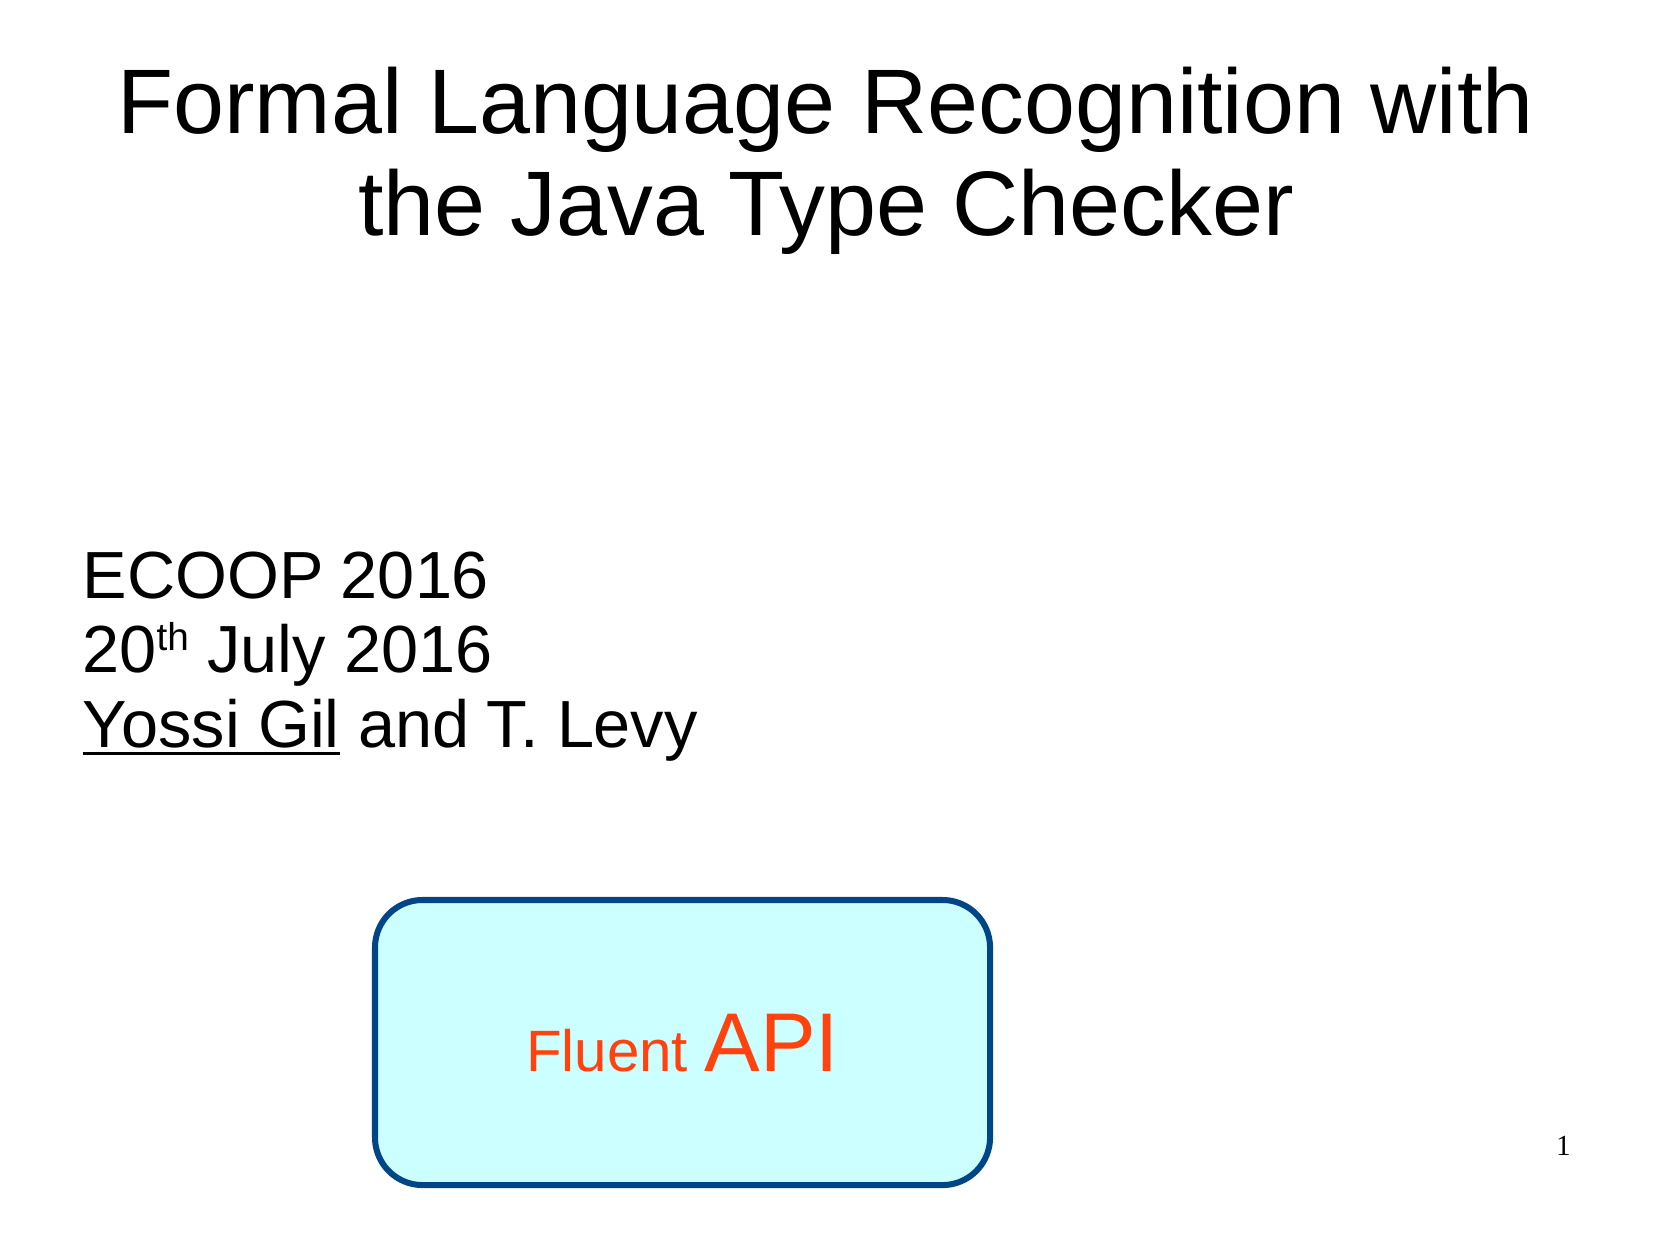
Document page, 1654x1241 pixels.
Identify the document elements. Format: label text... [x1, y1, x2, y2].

title Formal Language Recognition with the Java Type Checker [82, 49, 1571, 257]
subtitle ECOOP 2016 20th July 2016 Yossi Gil and T. Levy [82, 290, 1571, 1010]
text_box Fluent API [375, 900, 991, 1186]
